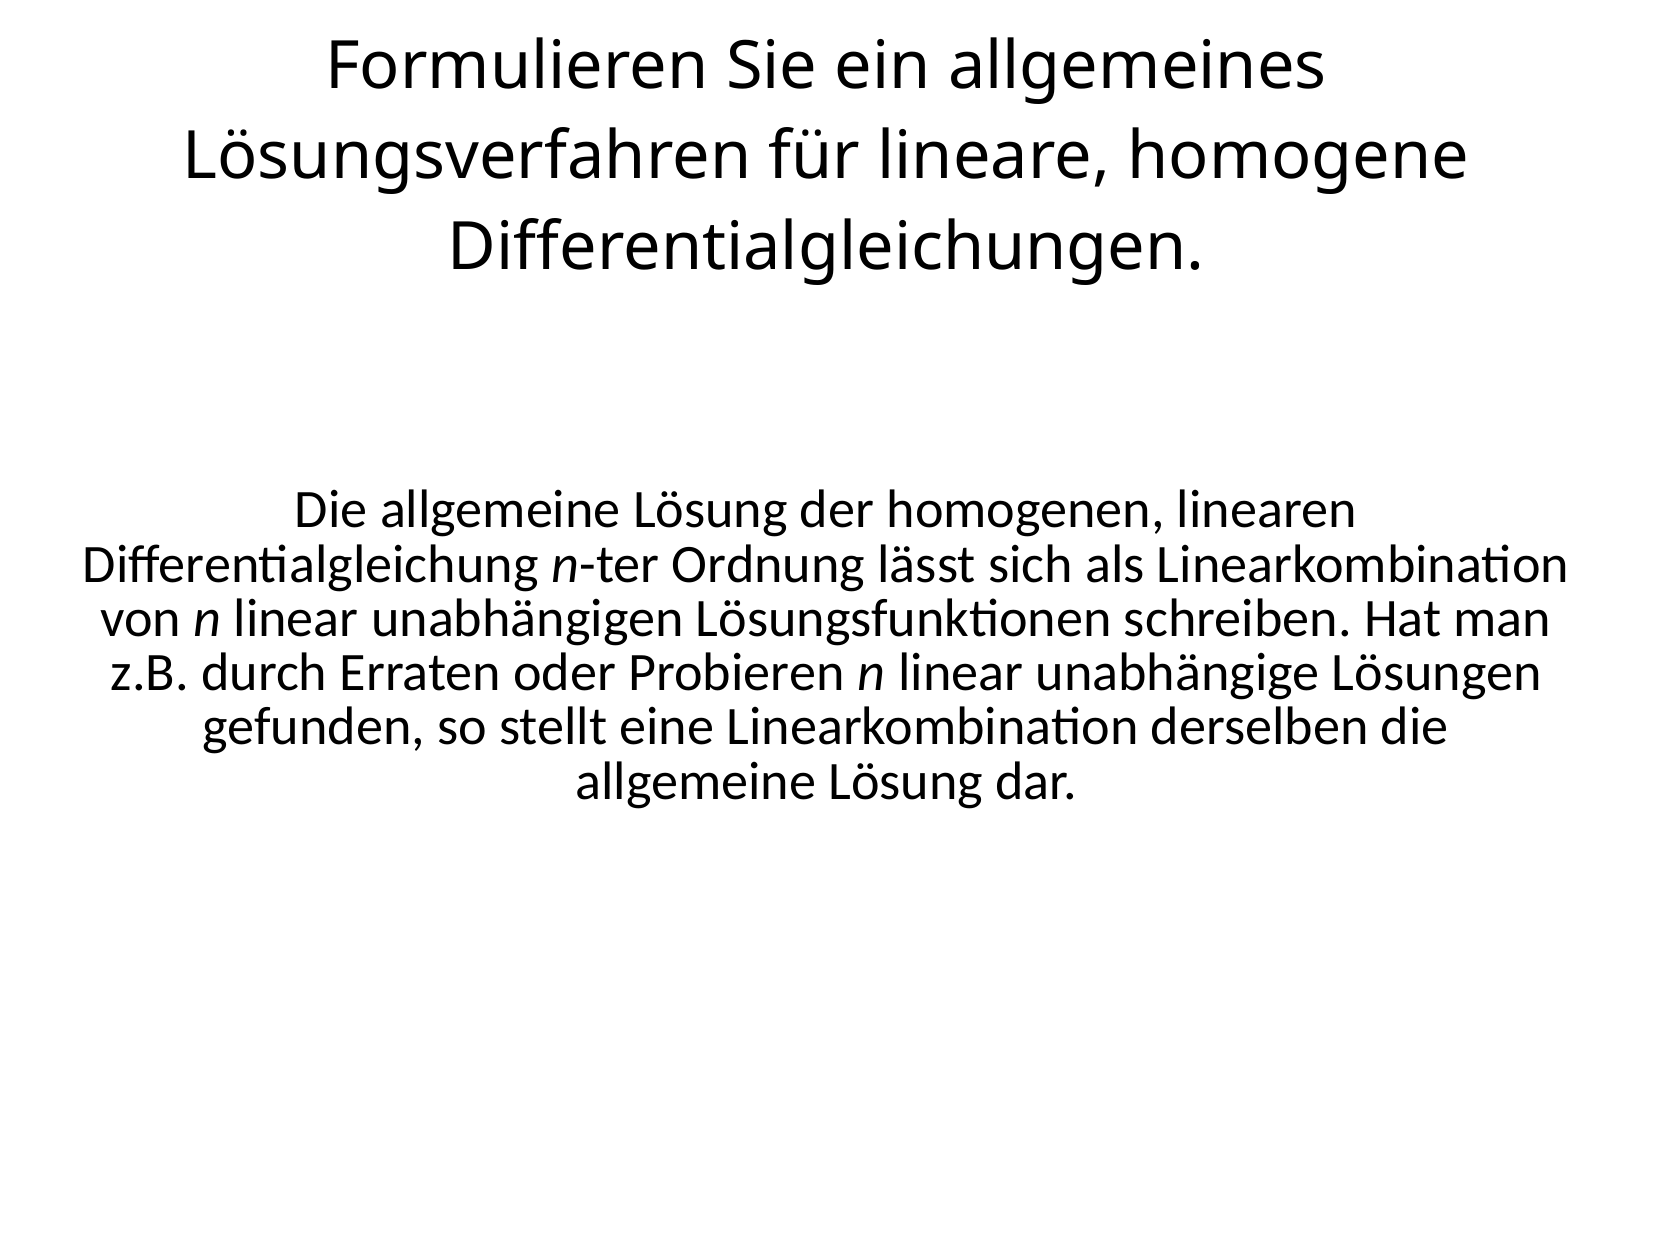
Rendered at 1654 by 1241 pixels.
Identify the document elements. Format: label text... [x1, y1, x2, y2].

subtitle Die allgemeine Lösung der homogenen, linearen Differentialgleichung n-ter Ordnung lässt sich als Linearkombination von n linear unabhängigen Lösungsfunktionen schreiben. Hat man z.B. durch Erraten oder Probieren n linear unabhängige Lösungen gefunden, so stellt eine Linearkombination derselben die allgemeine Lösung dar. [82, 290, 1571, 1010]
title Formulieren Sie ein allgemeines Lösungsverfahren für lineare, homogene Differentialgleichungen. [82, 49, 1571, 257]
